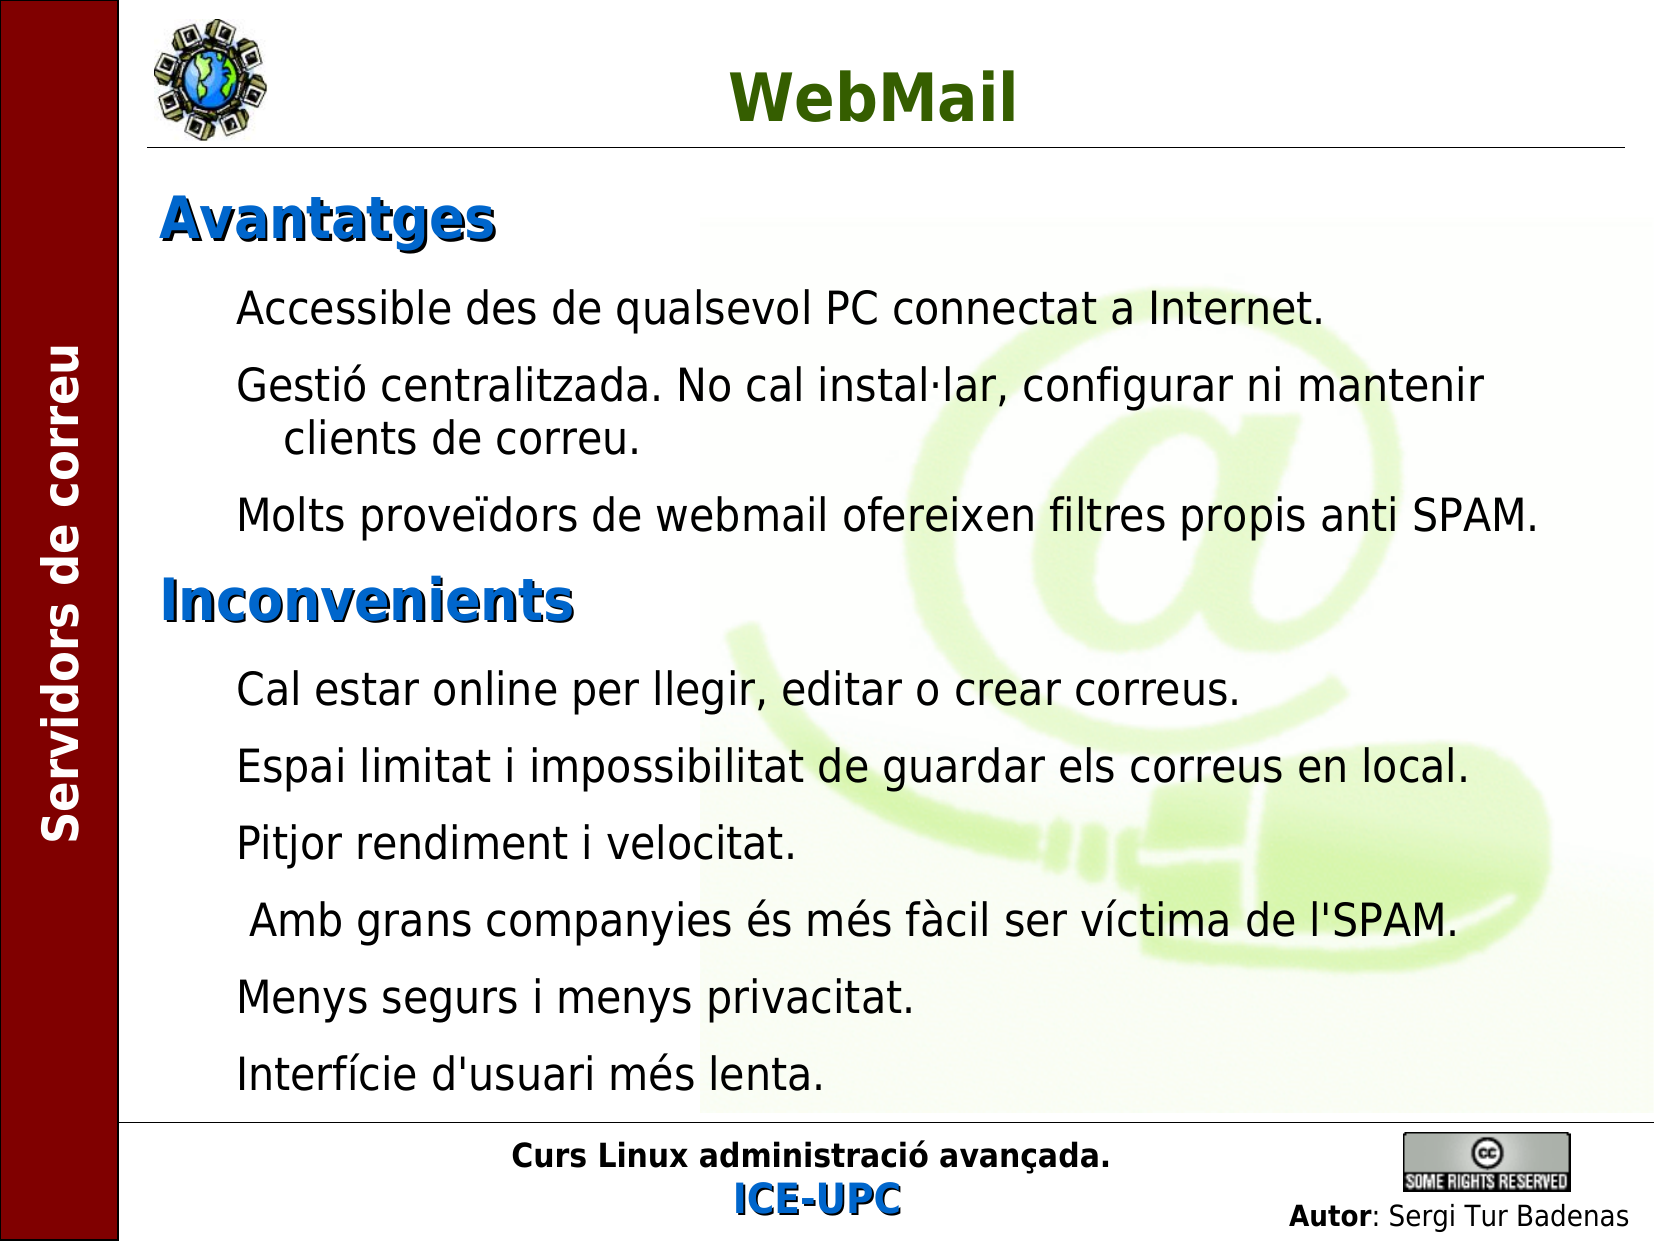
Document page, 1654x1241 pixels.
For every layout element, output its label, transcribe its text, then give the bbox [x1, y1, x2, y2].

picture [154, 19, 268, 56]
title WebMail [129, 56, 1619, 141]
list Avantatges Accessible des de qualsevol PC connectat a Internet. Gestió centralitzada. No cal instal·lar, configurar ni mantenir clients de correu. Molts proveïdors de webmail ofereixen filtres propis anti SPAM. Inconvenients Cal estar online per llegir, editar o crear correus. Espai limitat i impossibilitat de guardar els correus en local. Pitjor rendiment i velocitat. Amb grans companyies és més fàcil ser víctima de l'SPAM. Menys segurs i menys privacitat. Interfície d'usuari més lenta. [141, 184, 1630, 1102]
picture [1403, 1132, 1571, 1192]
picture [700, 217, 1654, 1113]
